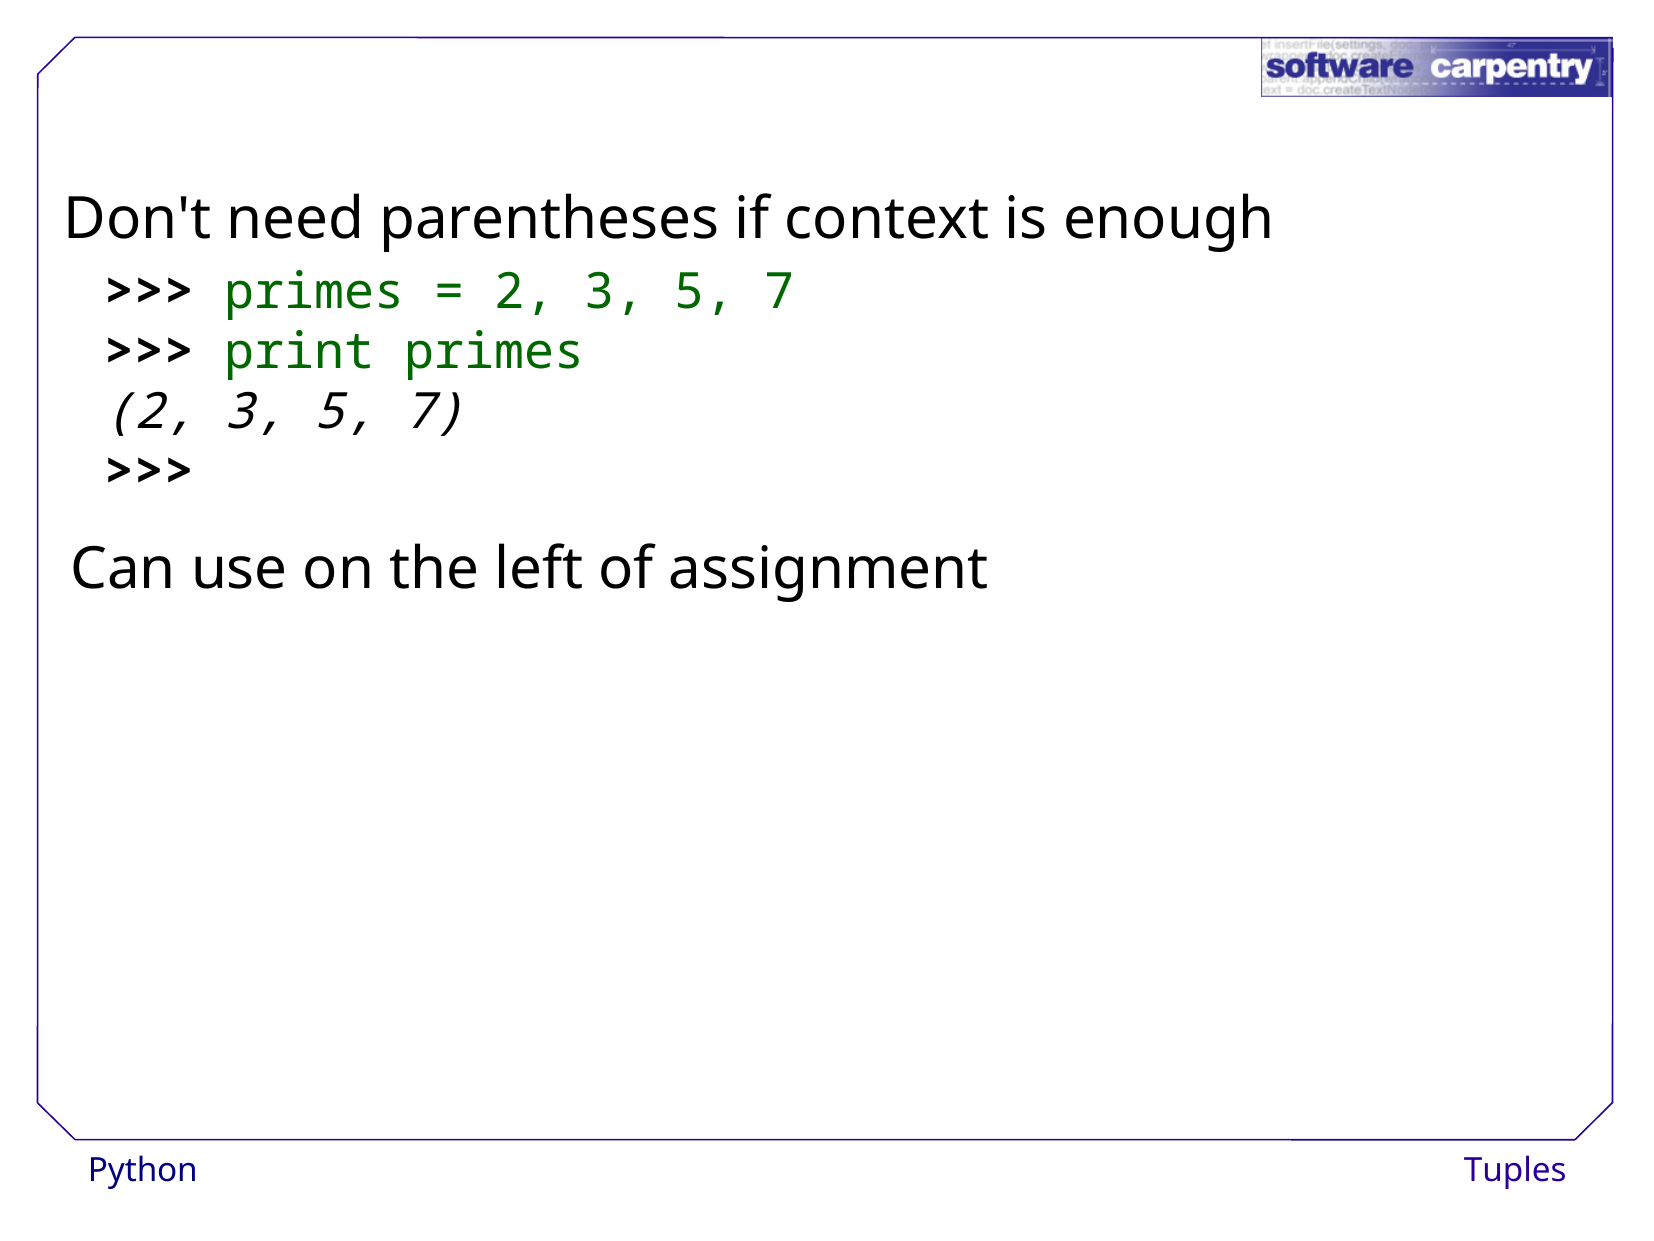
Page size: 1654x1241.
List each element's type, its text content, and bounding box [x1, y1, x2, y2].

text_box >>> primes = 2, 3, 5, 7 >>> print primes (2, 3, 5, 7) >>> [89, 251, 1167, 507]
text_box Don't need parentheses if context is enough [49, 138, 1440, 259]
picture [1261, 39, 1613, 97]
text_box Can use on the left of assignment [55, 487, 1154, 609]
